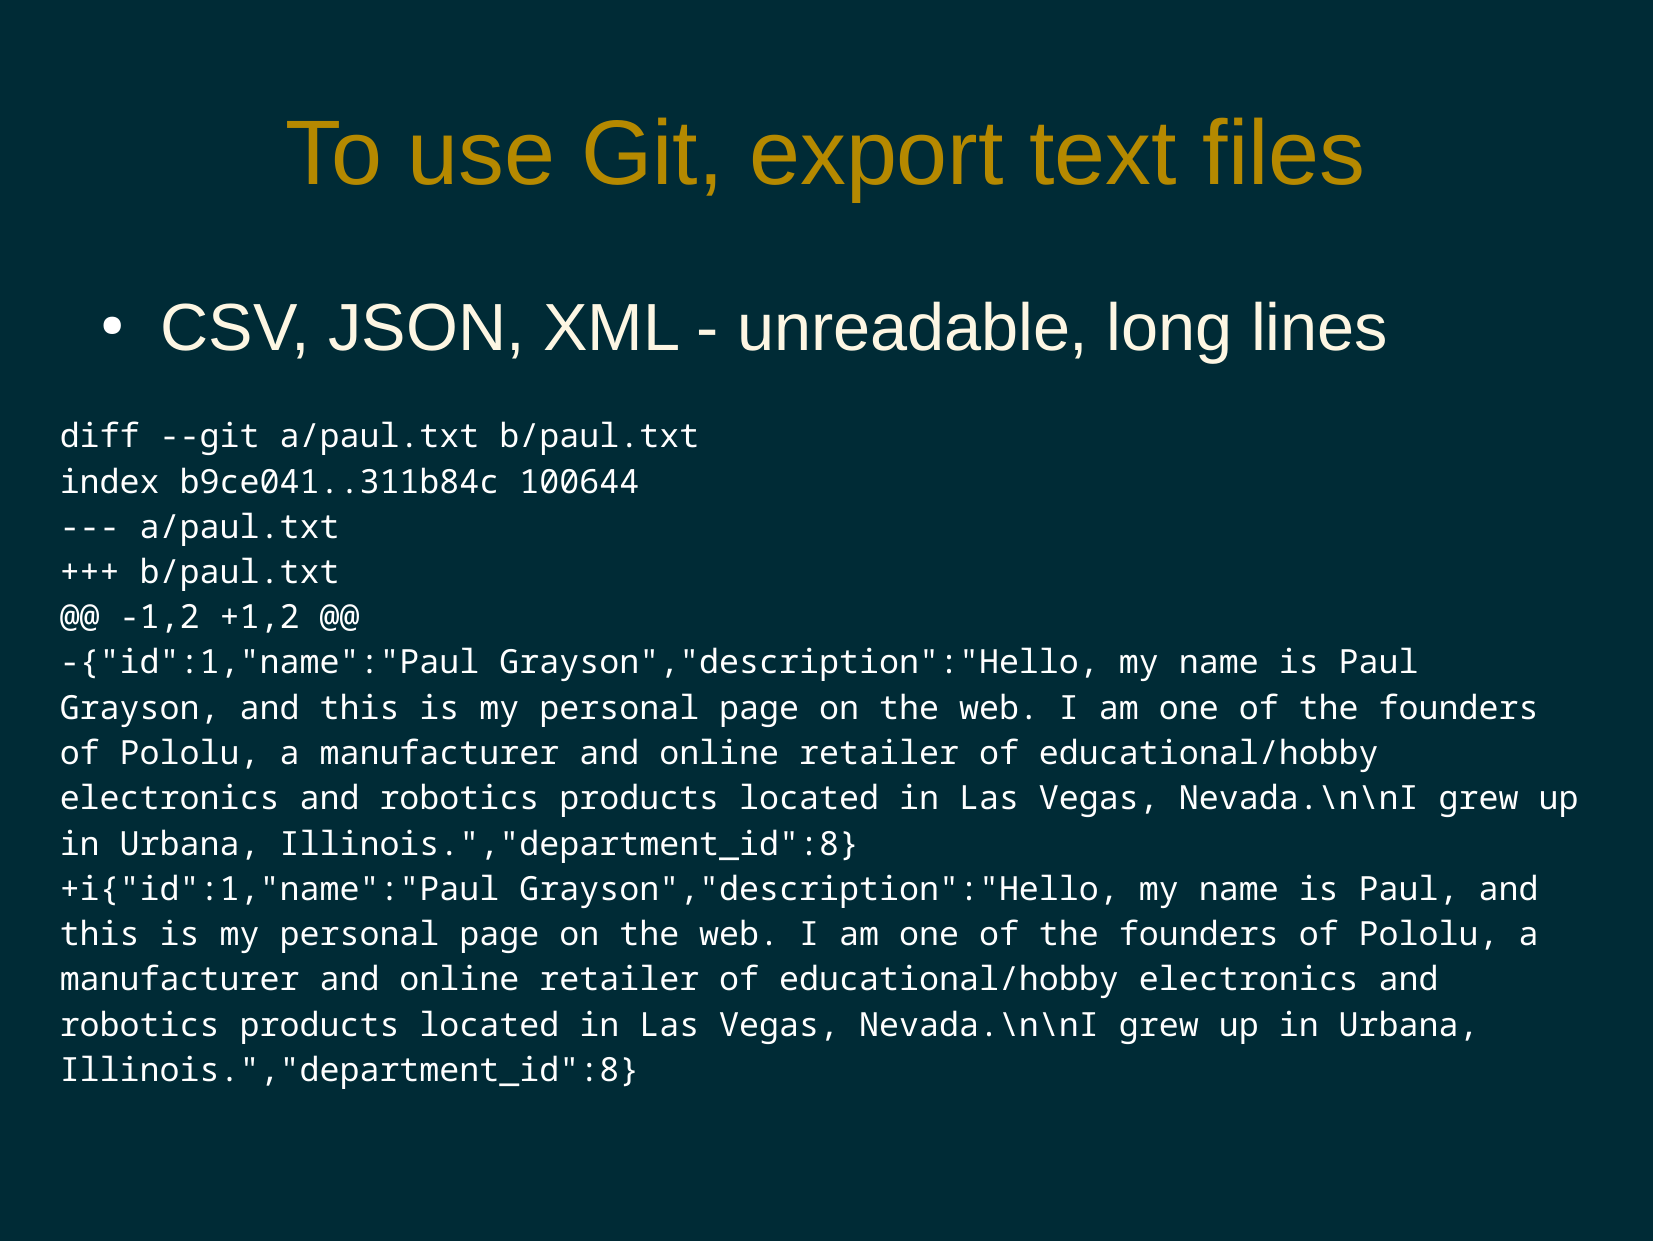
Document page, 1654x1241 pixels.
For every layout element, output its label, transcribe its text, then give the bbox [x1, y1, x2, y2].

text_box diff --git a/paul.txt b/paul.txt index b9ce041..311b84c 100644 --- a/paul.txt +++ b/paul.txt @@ -1,2 +1,2 @@ -{"id":1,"name":"Paul Grayson","description":"Hello, my name is Paul Grayson, and this is my personal page on the web. I am one of the founders of Pololu, a manufacturer and online retailer of educational/hobby electronics and robotics products located in Las Vegas, Nevada.\n\nI grew up in Urbana, Illinois.","department_id":8} +i{"id":1,"name":"Paul Grayson","description":"Hello, my name is Paul, and this is my personal page on the web. I am one of the founders of Pololu, a manufacturer and online retailer of educational/hobby electronics and robotics products located in Las Vegas, Nevada.\n\nI grew up in Urbana, Illinois.","department_id":8} [45, 405, 1606, 1126]
title To use Git, export text files [82, 49, 1571, 257]
list CSV, JSON, XML - unreadable, long lines [82, 290, 1571, 405]
